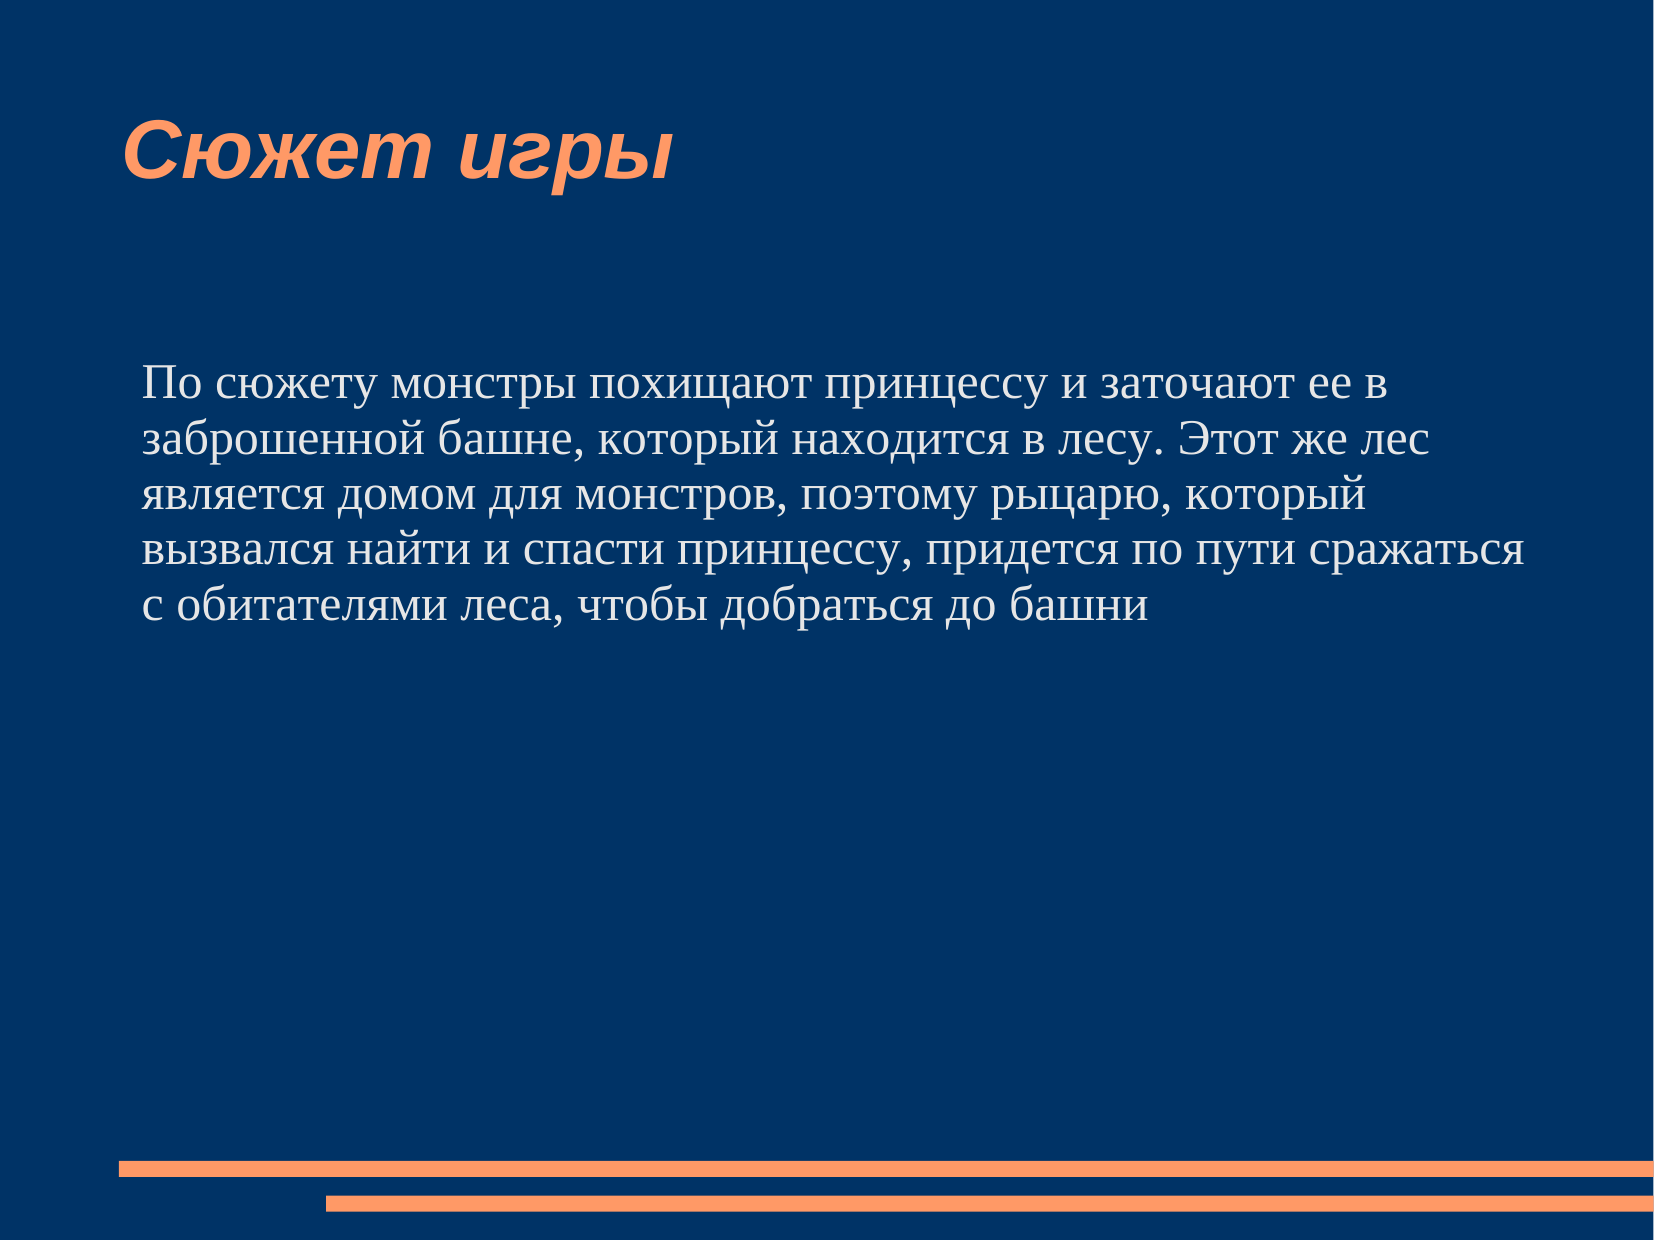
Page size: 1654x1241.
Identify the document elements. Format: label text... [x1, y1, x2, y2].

list По сюжету монстры похищают принцессу и заточают ее в заброшенной башне, который находится в лесу. Этот же лес является домом для монстров, поэтому рыцарю, который вызвался найти и спасти принцессу, придется по пути сражаться с обитателями леса, чтобы добраться до башни [70, 354, 1558, 1136]
title Сюжет игры [121, 46, 1534, 254]
